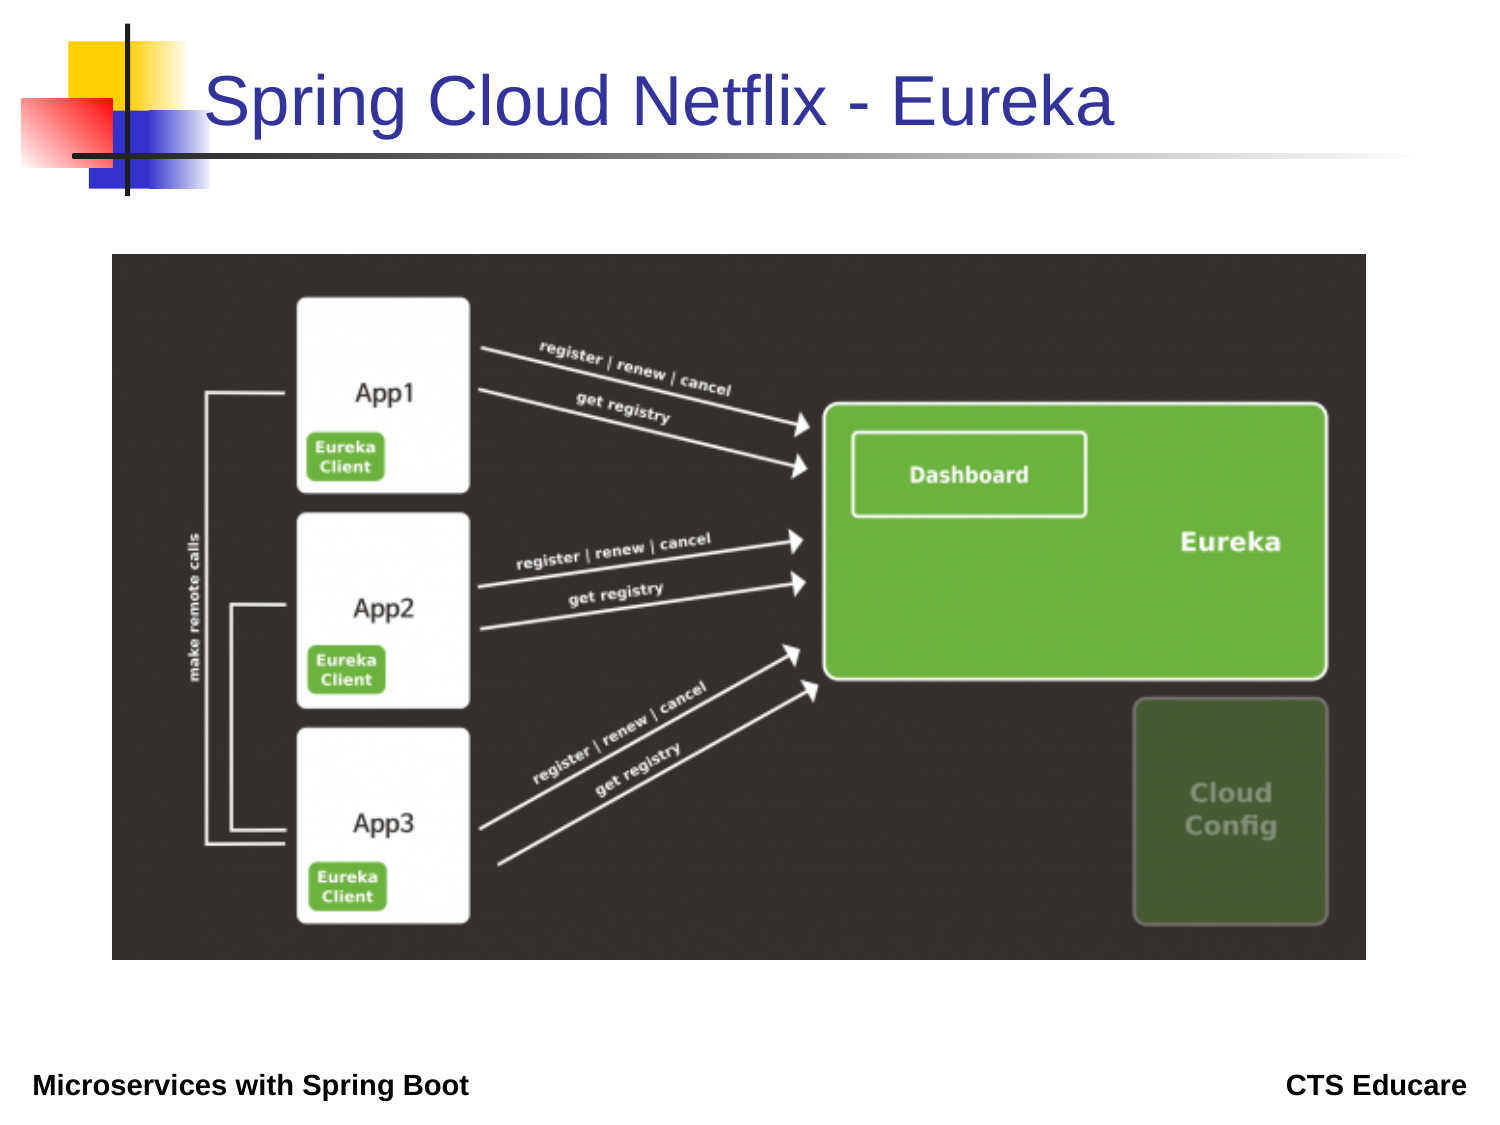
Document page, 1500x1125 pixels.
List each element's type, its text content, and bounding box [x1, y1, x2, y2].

title Spring Cloud Netflix - Eureka [188, 46, 1468, 149]
picture [112, 254, 1366, 961]
